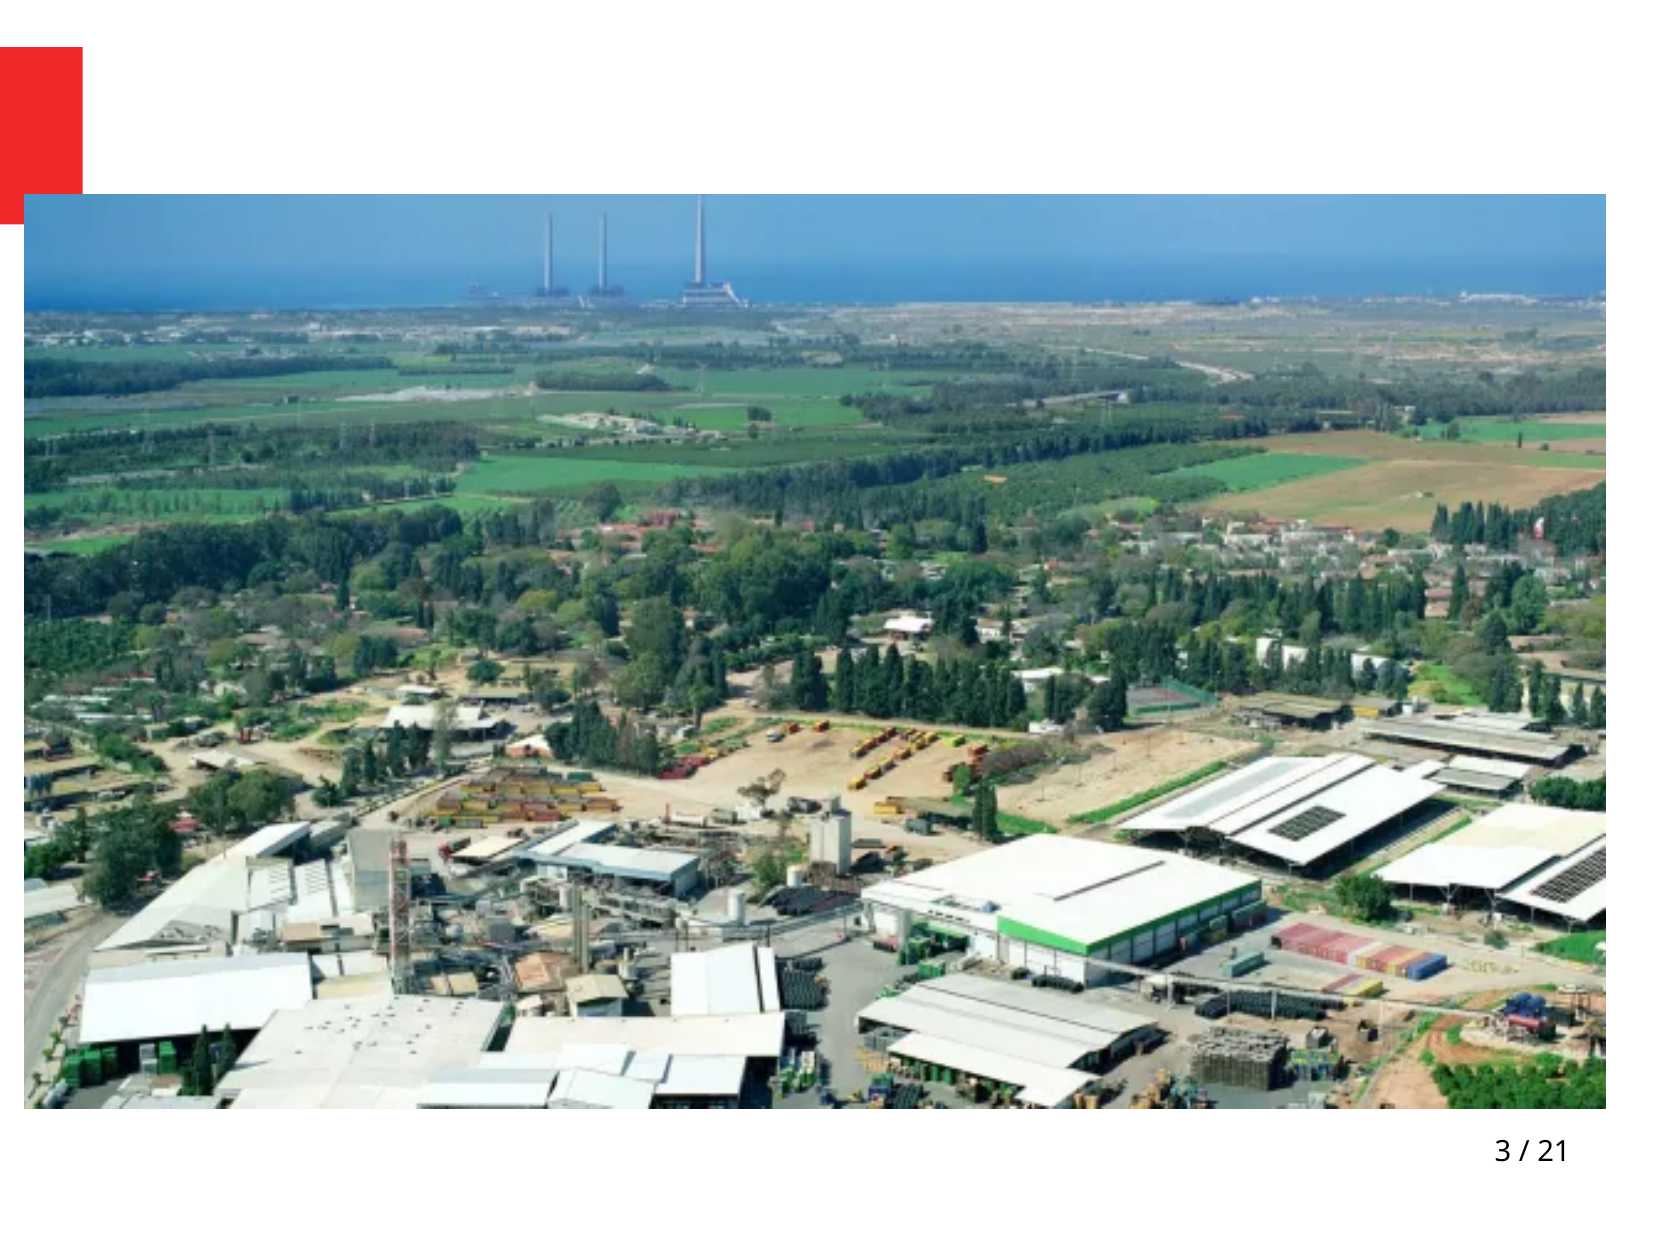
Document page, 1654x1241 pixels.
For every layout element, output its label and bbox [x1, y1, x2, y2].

picture [24, 194, 1606, 1109]
